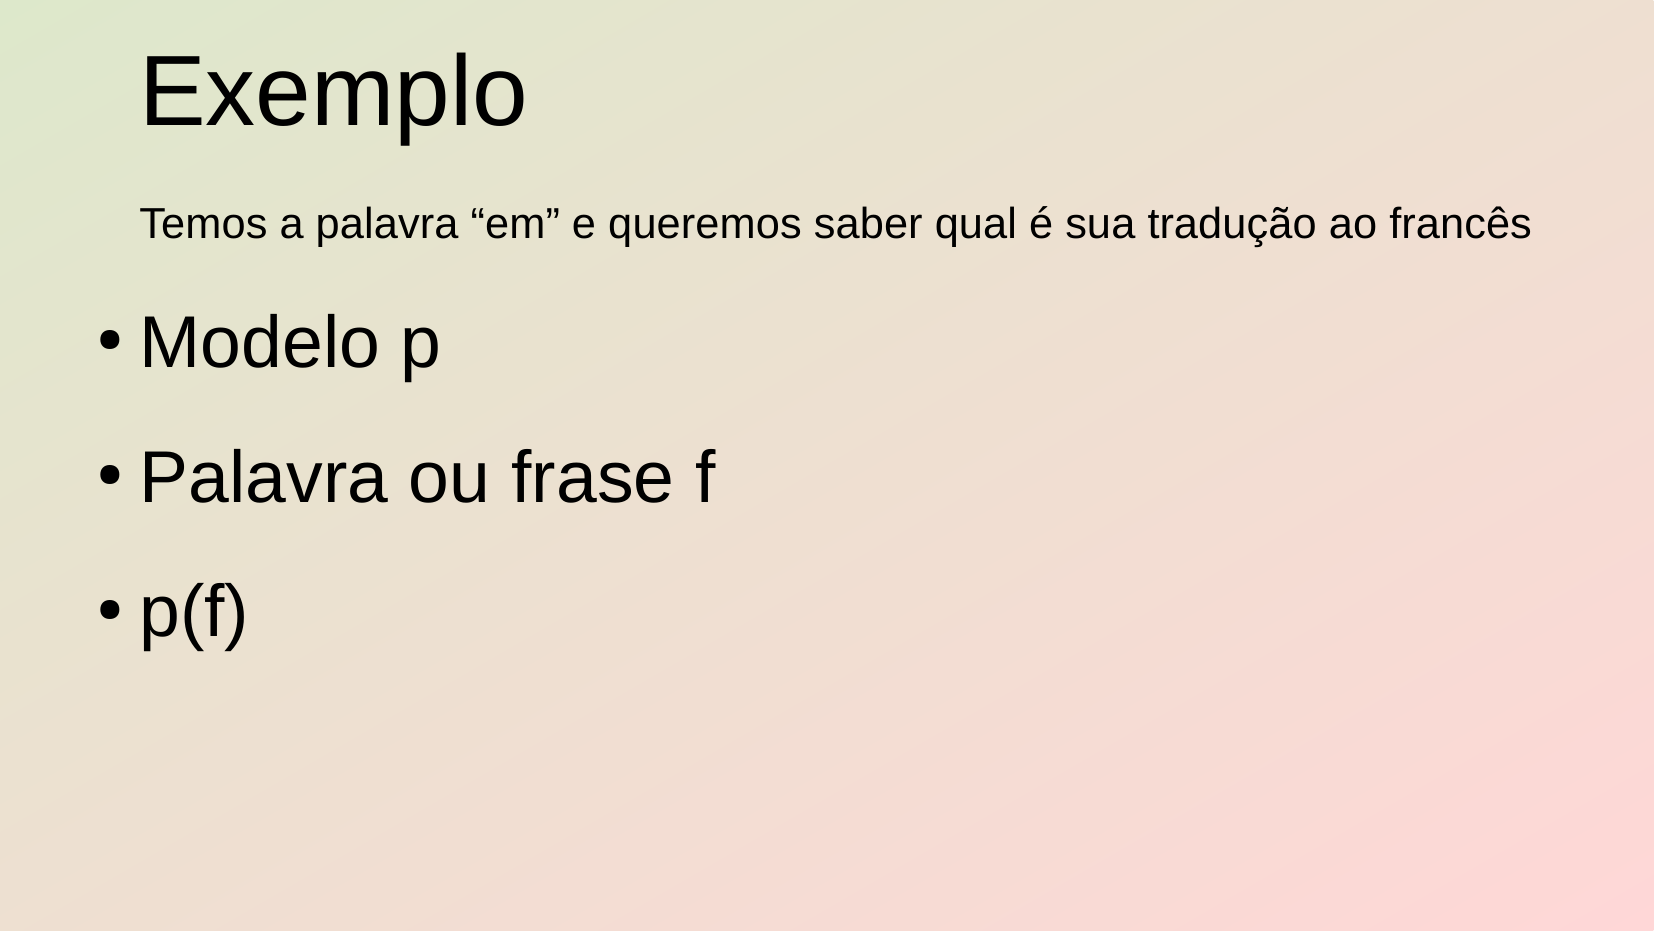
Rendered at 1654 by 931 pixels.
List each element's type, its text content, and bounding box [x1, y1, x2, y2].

list Exemplo Temos a palavra “em” e queremos saber qual é sua tradução ao francês Modelo p Palavra ou frase f p(f) [82, 34, 1571, 657]
